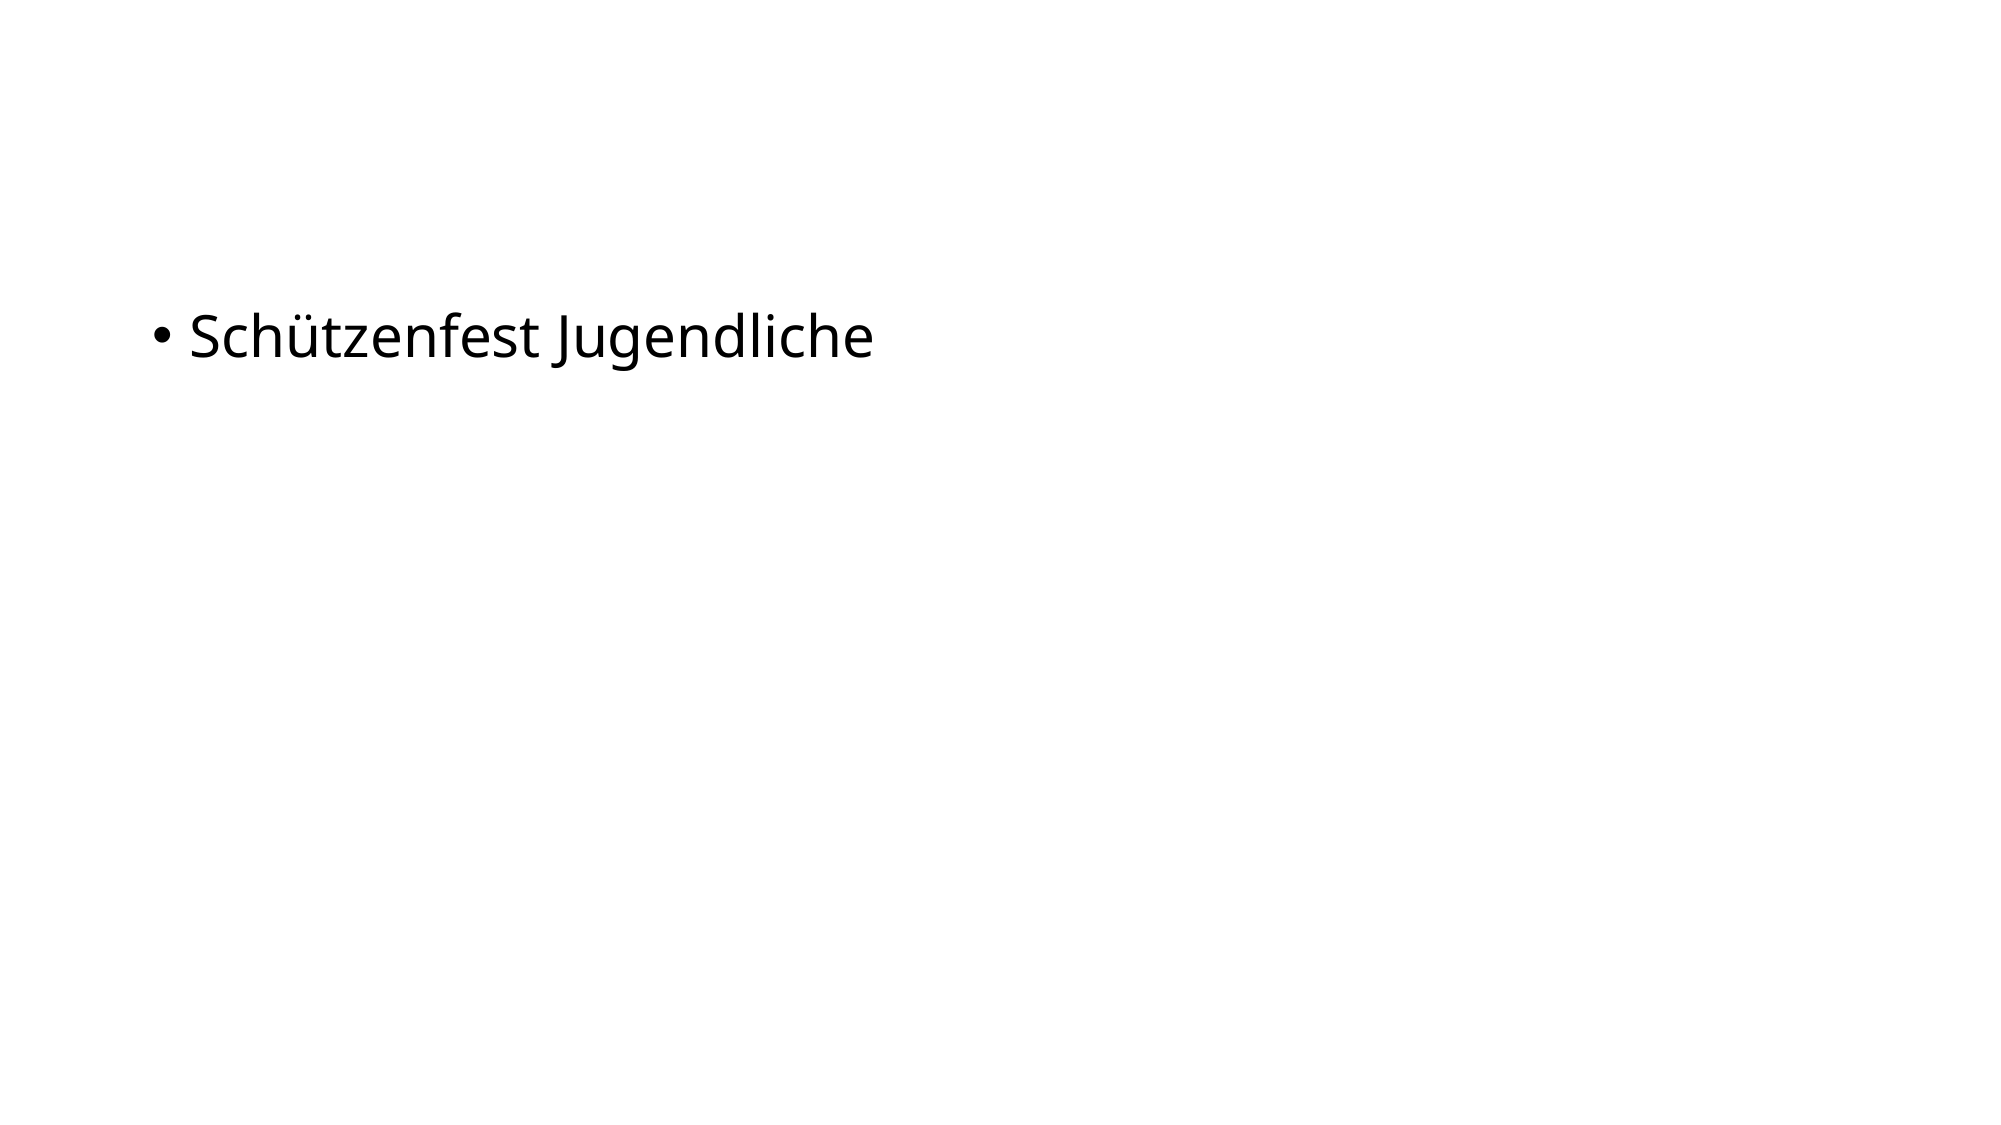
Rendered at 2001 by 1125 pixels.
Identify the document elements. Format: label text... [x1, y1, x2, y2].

list Schützenfest Jugendliche [137, 299, 1863, 1014]
